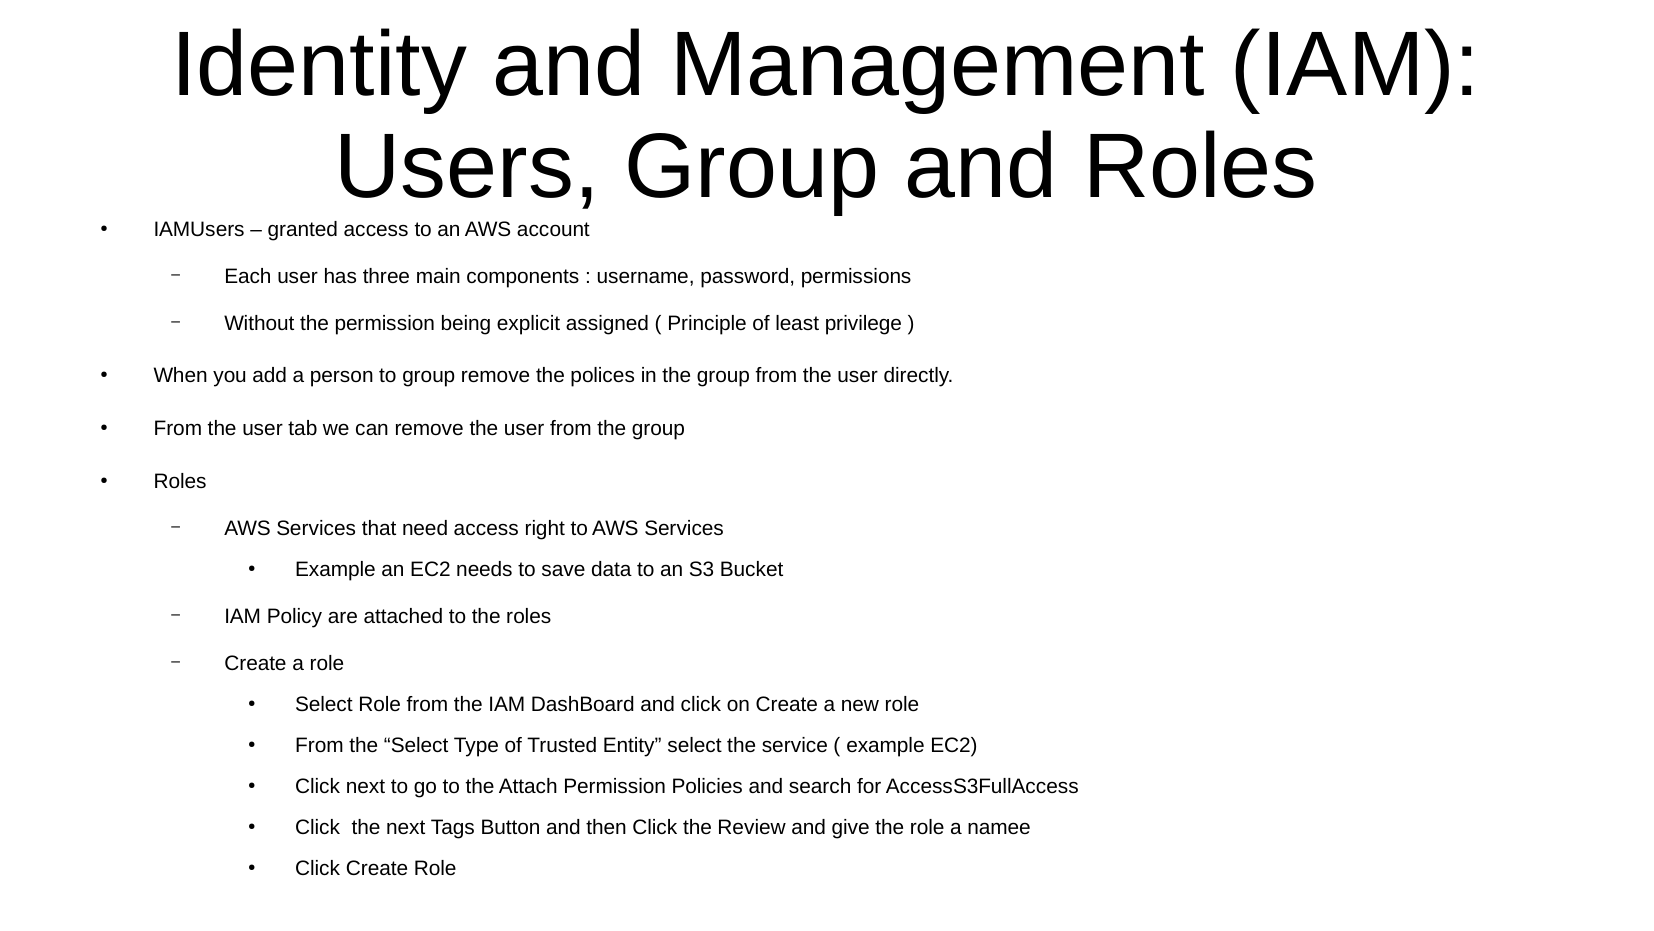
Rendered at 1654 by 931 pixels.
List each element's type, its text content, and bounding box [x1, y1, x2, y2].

list IAMUsers – granted access to an AWS account Each user has three main components : username, password, permissions Without the permission being explicit assigned ( Principle of least privilege ) When you add a person to group remove the polices in the group from the user directly. From the user tab we can remove the user from the group Roles AWS Services that need access right to AWS Services Example an EC2 needs to save data to an S3 Bucket IAM Policy are attached to the roles Create a role Select Role from the IAM DashBoard and click on Create a new role From the “Select Type of Trusted Entity” select the service ( example EC2) Click next to go to the Attach Permission Policies and search for AccessS3FullAccess Click the next Tags Button and then Click the Review and give the role a namee Click Create Role [82, 217, 1621, 916]
title Identity and Management (IAM): Users, Group and Roles [82, 12, 1571, 217]
